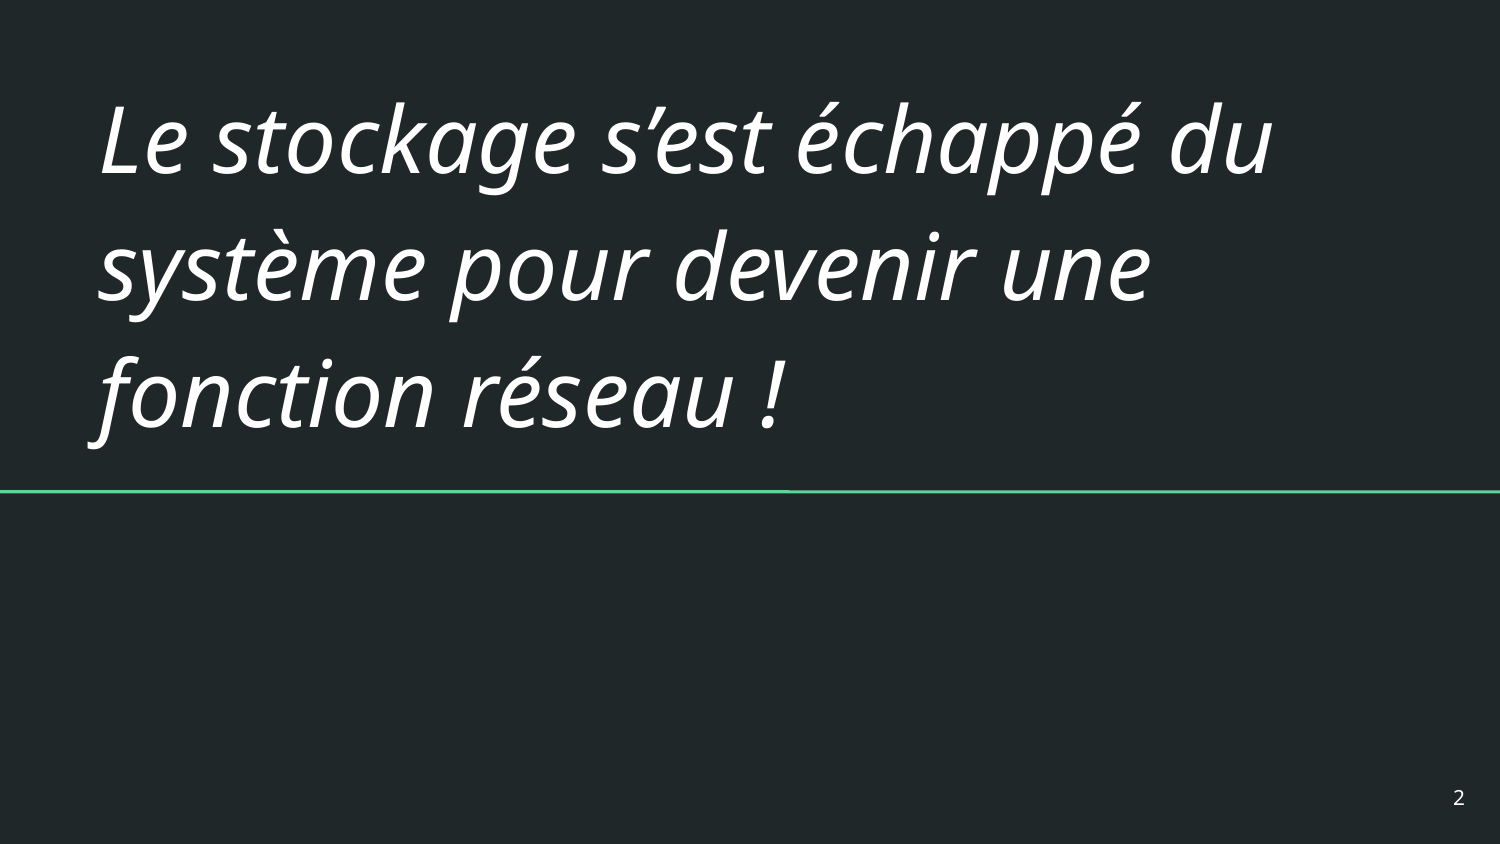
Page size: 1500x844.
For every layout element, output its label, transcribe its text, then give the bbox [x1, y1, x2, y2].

title Le stockage s’est échappé du système pour devenir une fonction réseau ! [83, 59, 1417, 473]
slide_number <numéro> [1389, 764, 1480, 830]
